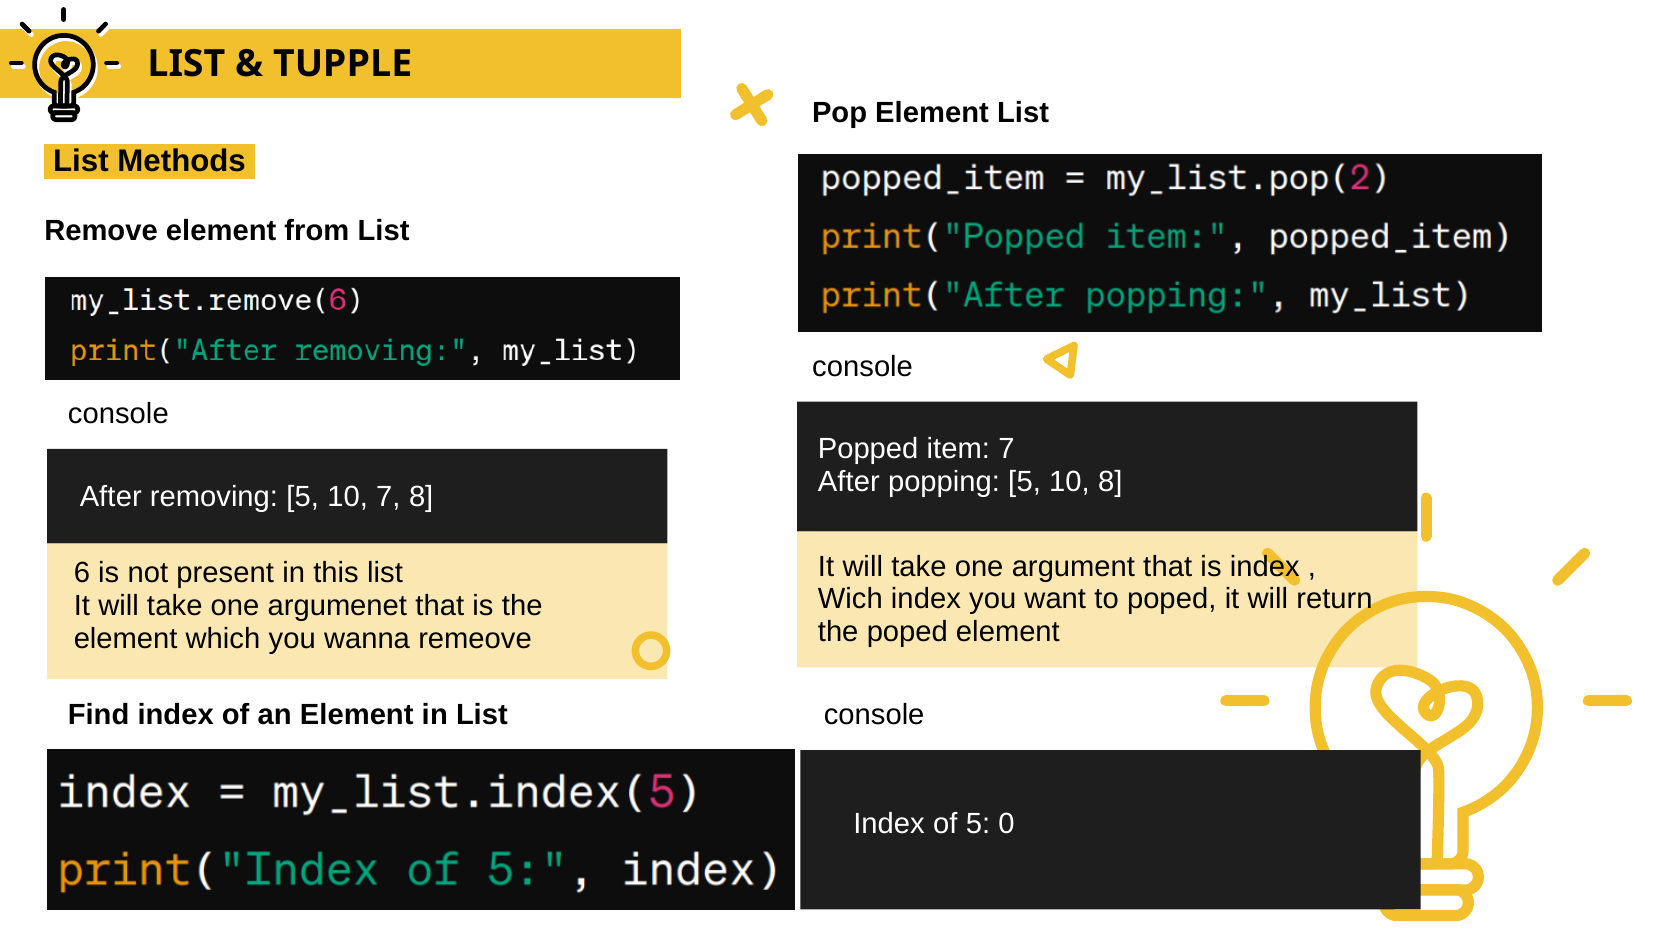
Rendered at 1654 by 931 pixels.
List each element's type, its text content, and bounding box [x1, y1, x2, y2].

text_box After removing: [5, 10, 7, 8] [64, 472, 621, 548]
text_box Find index of an Element in List [53, 690, 674, 739]
text_box Popped item: 7 After popping: [5, 10, 8] [803, 424, 1247, 506]
text_box Pop Element List [797, 88, 1418, 137]
text_box console [809, 690, 1134, 739]
text_box [800, 750, 1421, 910]
text_box List Methods [29, 136, 650, 186]
picture [45, 277, 680, 380]
text_box [47, 448, 668, 680]
picture [798, 154, 1542, 332]
text_box [797, 401, 1418, 668]
text_box It will take one argument that is index , Wich index you want to poped, it will return the poped element [803, 542, 1394, 656]
text_box console [53, 389, 378, 438]
text_box Remove element from List [29, 206, 650, 255]
text_box console [797, 342, 1123, 391]
picture [47, 749, 795, 910]
title LIST & TUPPLE [147, 0, 785, 137]
text_box Index of 5: 0 [838, 799, 1282, 880]
text_box 6 is not present in this list It will take one argumenet that is the element which you wanna remeove [59, 548, 650, 663]
